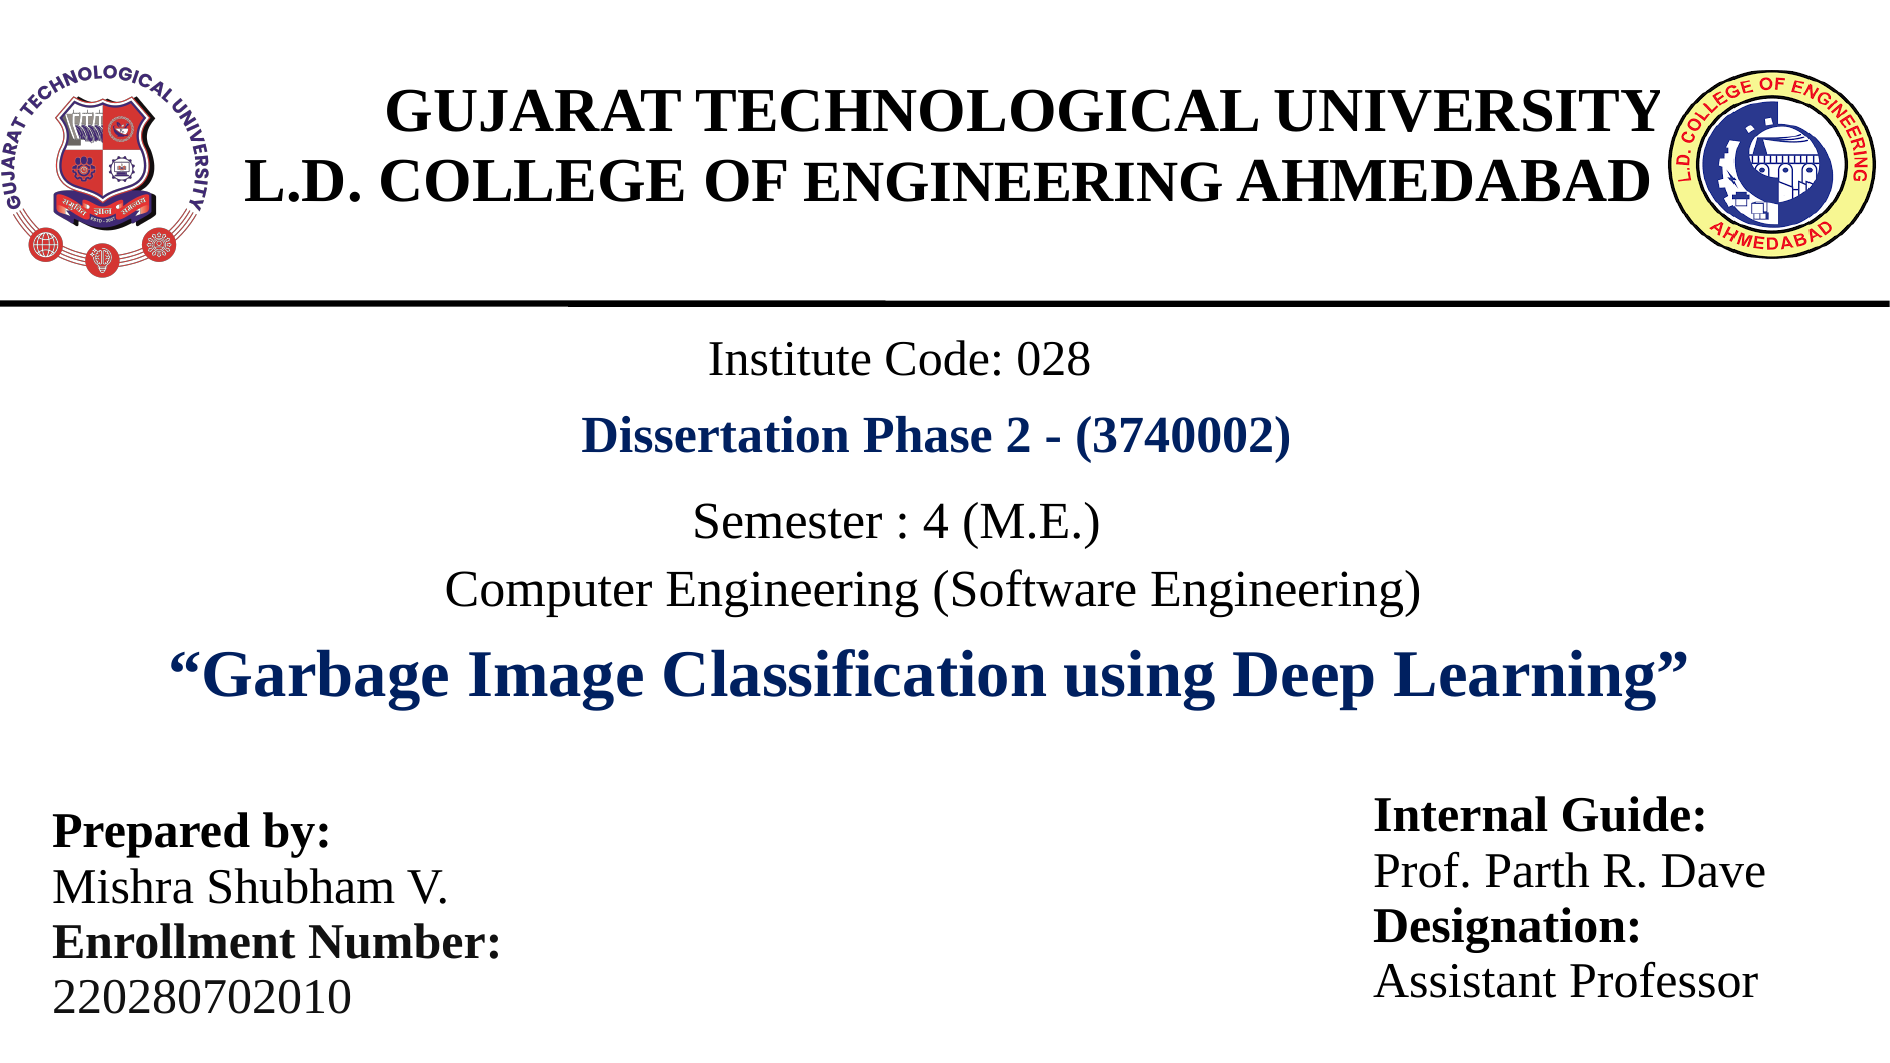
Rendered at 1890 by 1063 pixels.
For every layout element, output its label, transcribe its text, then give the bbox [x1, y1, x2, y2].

text_box Prepared by: Mishra Shubham V. Enrollment Number: 220280702010 [37, 795, 854, 1032]
text_box Computer Engineering (Software Engineering) [289, 553, 1577, 637]
picture [0, 50, 228, 296]
text_box Dissertation Phase 2 - (3740002) [463, 399, 1410, 491]
subtitle GUJARAT TECHNOLOGICAL UNIVERSITY L.D. COLLEGE OF ENGINEERING AHMEDABAD [228, 76, 1660, 248]
text_box “Garbage Image Classification using Deep Learning” [135, 637, 1726, 753]
text_box Internal Guide: Prof. Parth R. Dave Designation: Assistant Professor [1358, 780, 1887, 1016]
text_box Semester : 4 (M.E.) [617, 484, 1175, 553]
text_box Institute Code: 028 [627, 323, 1173, 399]
picture [1660, 60, 1885, 268]
